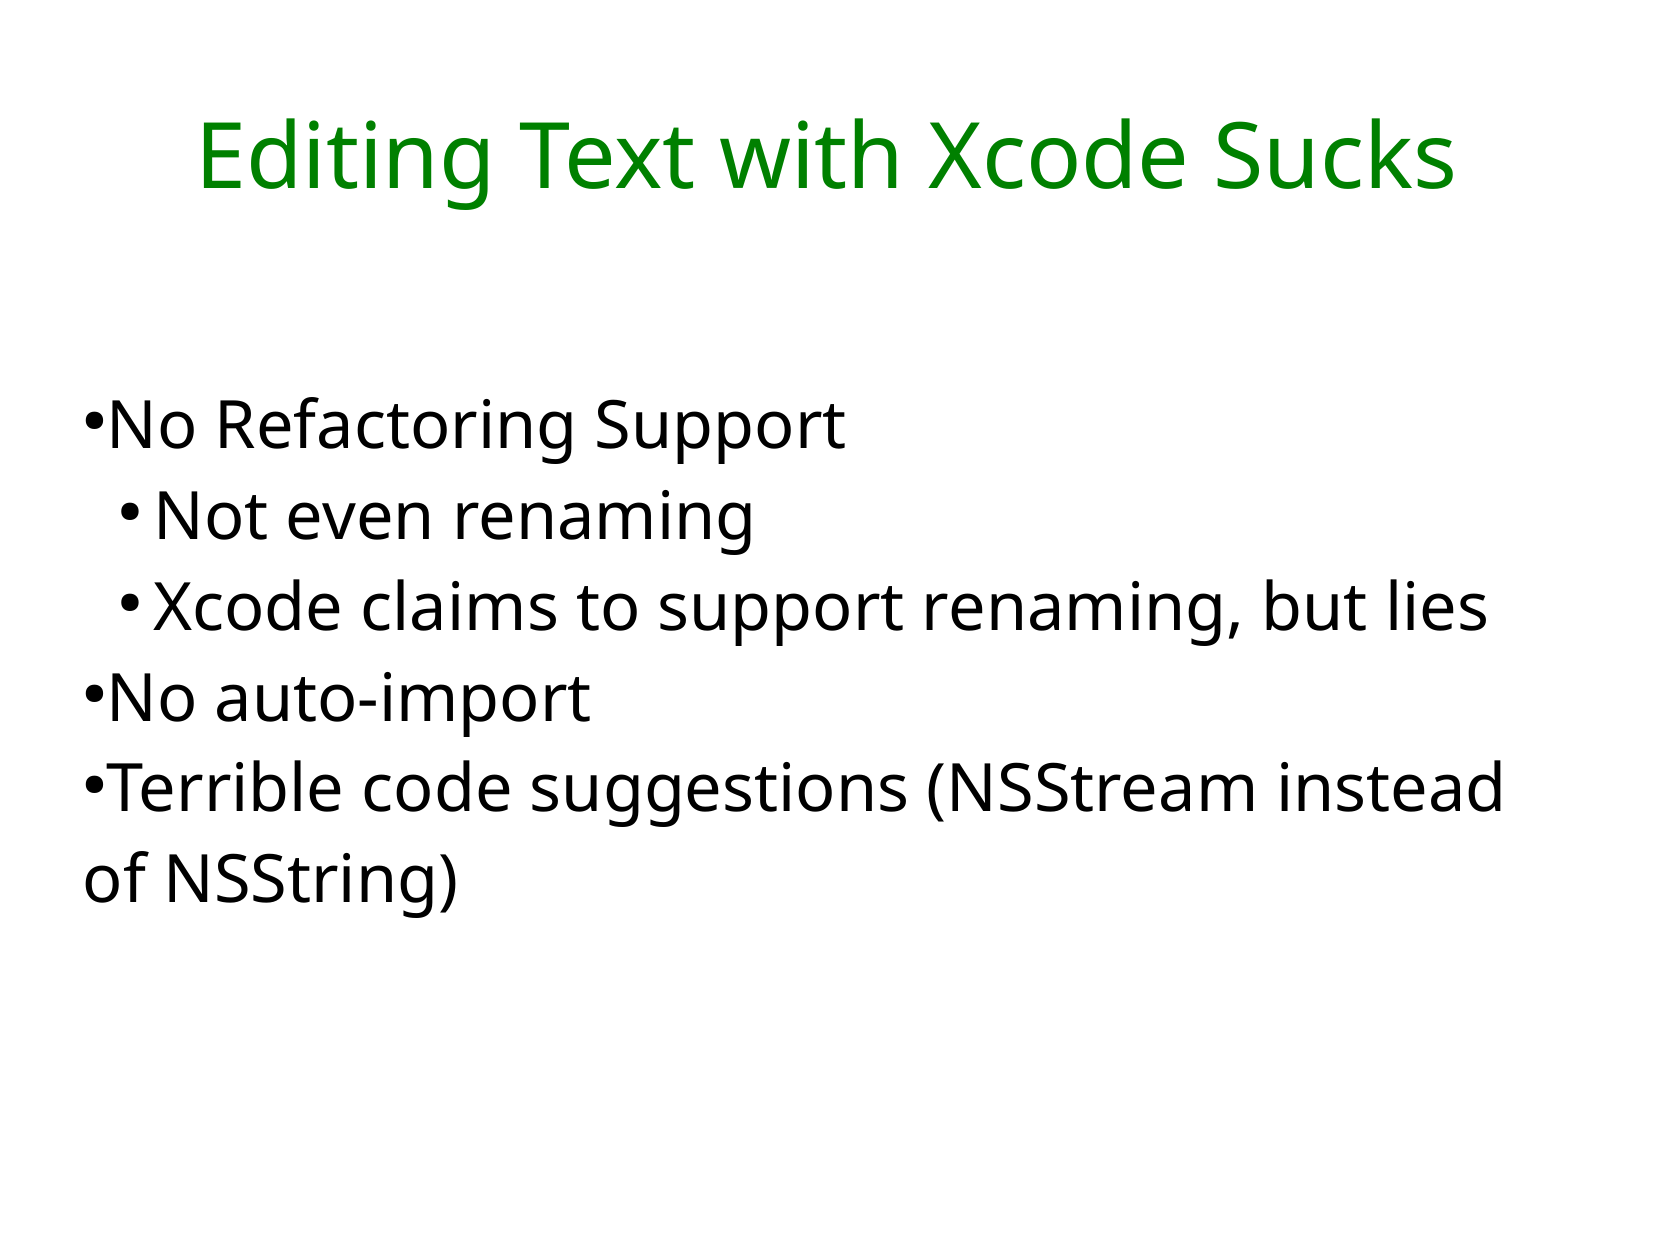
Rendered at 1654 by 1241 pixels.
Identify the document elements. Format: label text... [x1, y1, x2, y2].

subtitle No Refactoring Support Not even renaming Xcode claims to support renaming, but lies No auto-import Terrible code suggestions (NSStream instead of NSString) [82, 290, 1538, 1010]
title Editing Text with Xcode Sucks [82, 49, 1571, 257]
